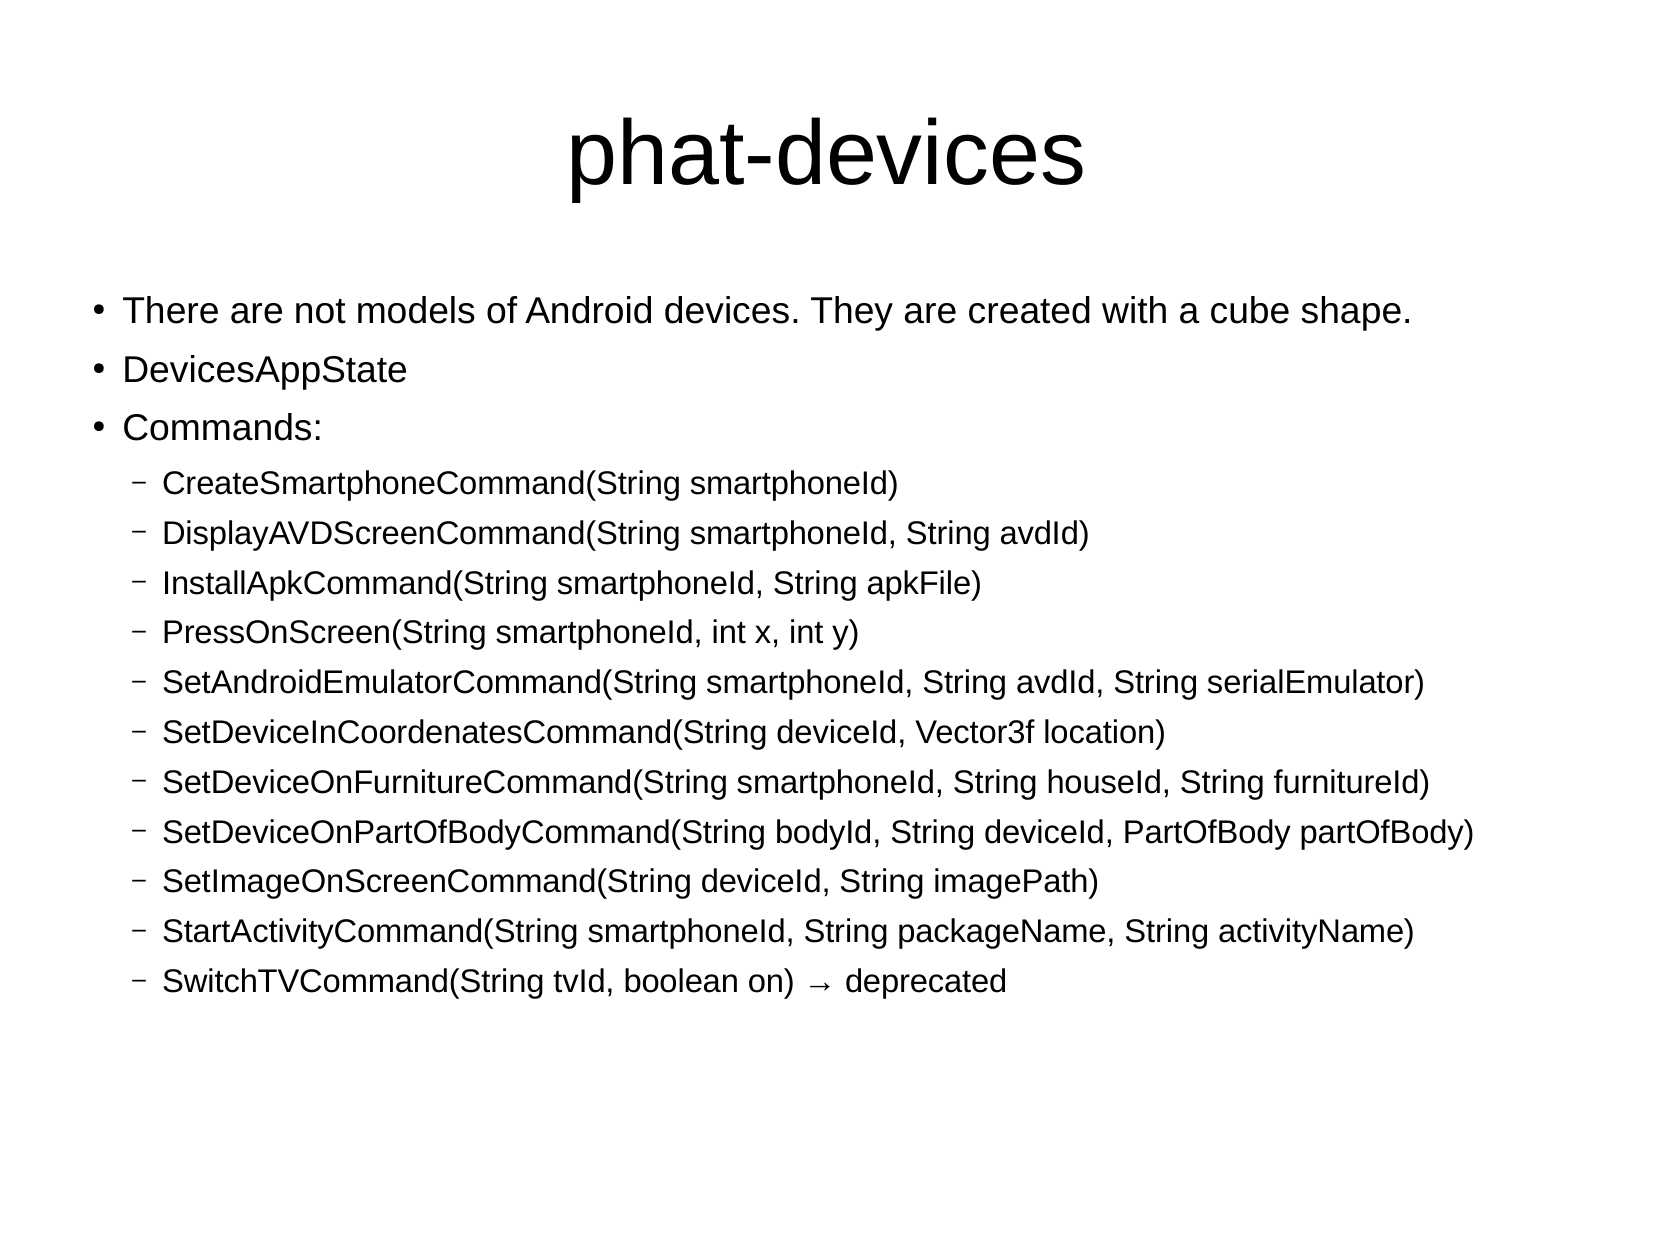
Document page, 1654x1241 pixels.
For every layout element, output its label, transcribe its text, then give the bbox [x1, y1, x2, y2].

title phat-devices [82, 49, 1571, 257]
list There are not models of Android devices. They are created with a cube shape. DevicesAppState Commands: CreateSmartphoneCommand(String smartphoneId) DisplayAVDScreenCommand(String smartphoneId, String avdId) InstallApkCommand(String smartphoneId, String apkFile) PressOnScreen(String smartphoneId, int x, int y) SetAndroidEmulatorCommand(String smartphoneId, String avdId, String serialEmulator) SetDeviceInCoordenatesCommand(String deviceId, Vector3f location) SetDeviceOnFurnitureCommand(String smartphoneId, String houseId, String furnitureId) SetDeviceOnPartOfBodyCommand(String bodyId, String deviceId, PartOfBody partOfBody) SetImageOnScreenCommand(String deviceId, String imagePath) StartActivityCommand(String smartphoneId, String packageName, String activityName) SwitchTVCommand(String tvId, boolean on) → deprecated [82, 290, 1571, 1010]
